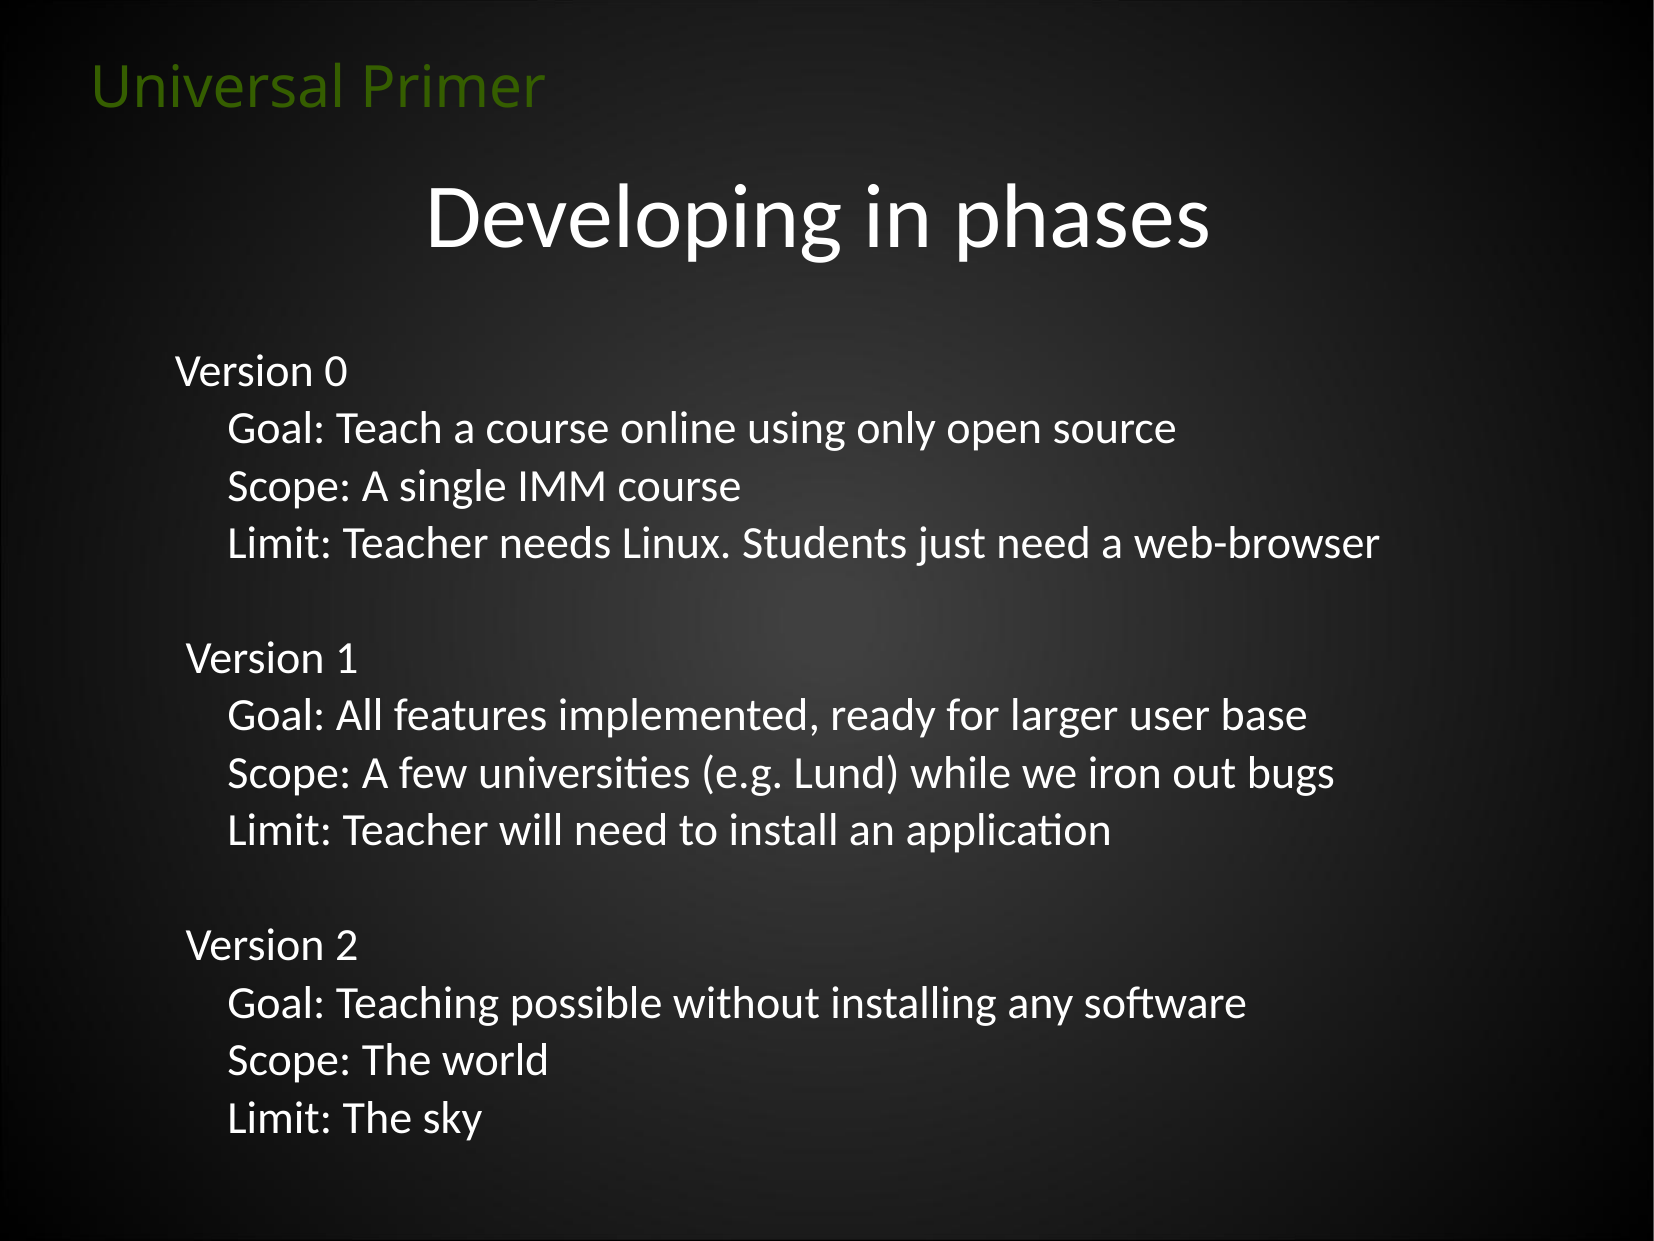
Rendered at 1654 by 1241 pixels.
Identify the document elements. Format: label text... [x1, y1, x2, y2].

picture [0, 0, 1654, 1241]
list Version 0 Goal: Teach a course online using only open source Scope: A single IMM course Limit: Teacher needs Linux. Students just need a web-browser Version 1 Goal: All features implemented, ready for larger user base Scope: A few universities (e.g. Lund) while we iron out bugs Limit: Teacher will need to install an application Version 2 Goal: Teaching possible without installing any software Scope: The world Limit: The sky [86, 343, 1576, 1163]
title Developing in phases [75, 111, 1564, 338]
